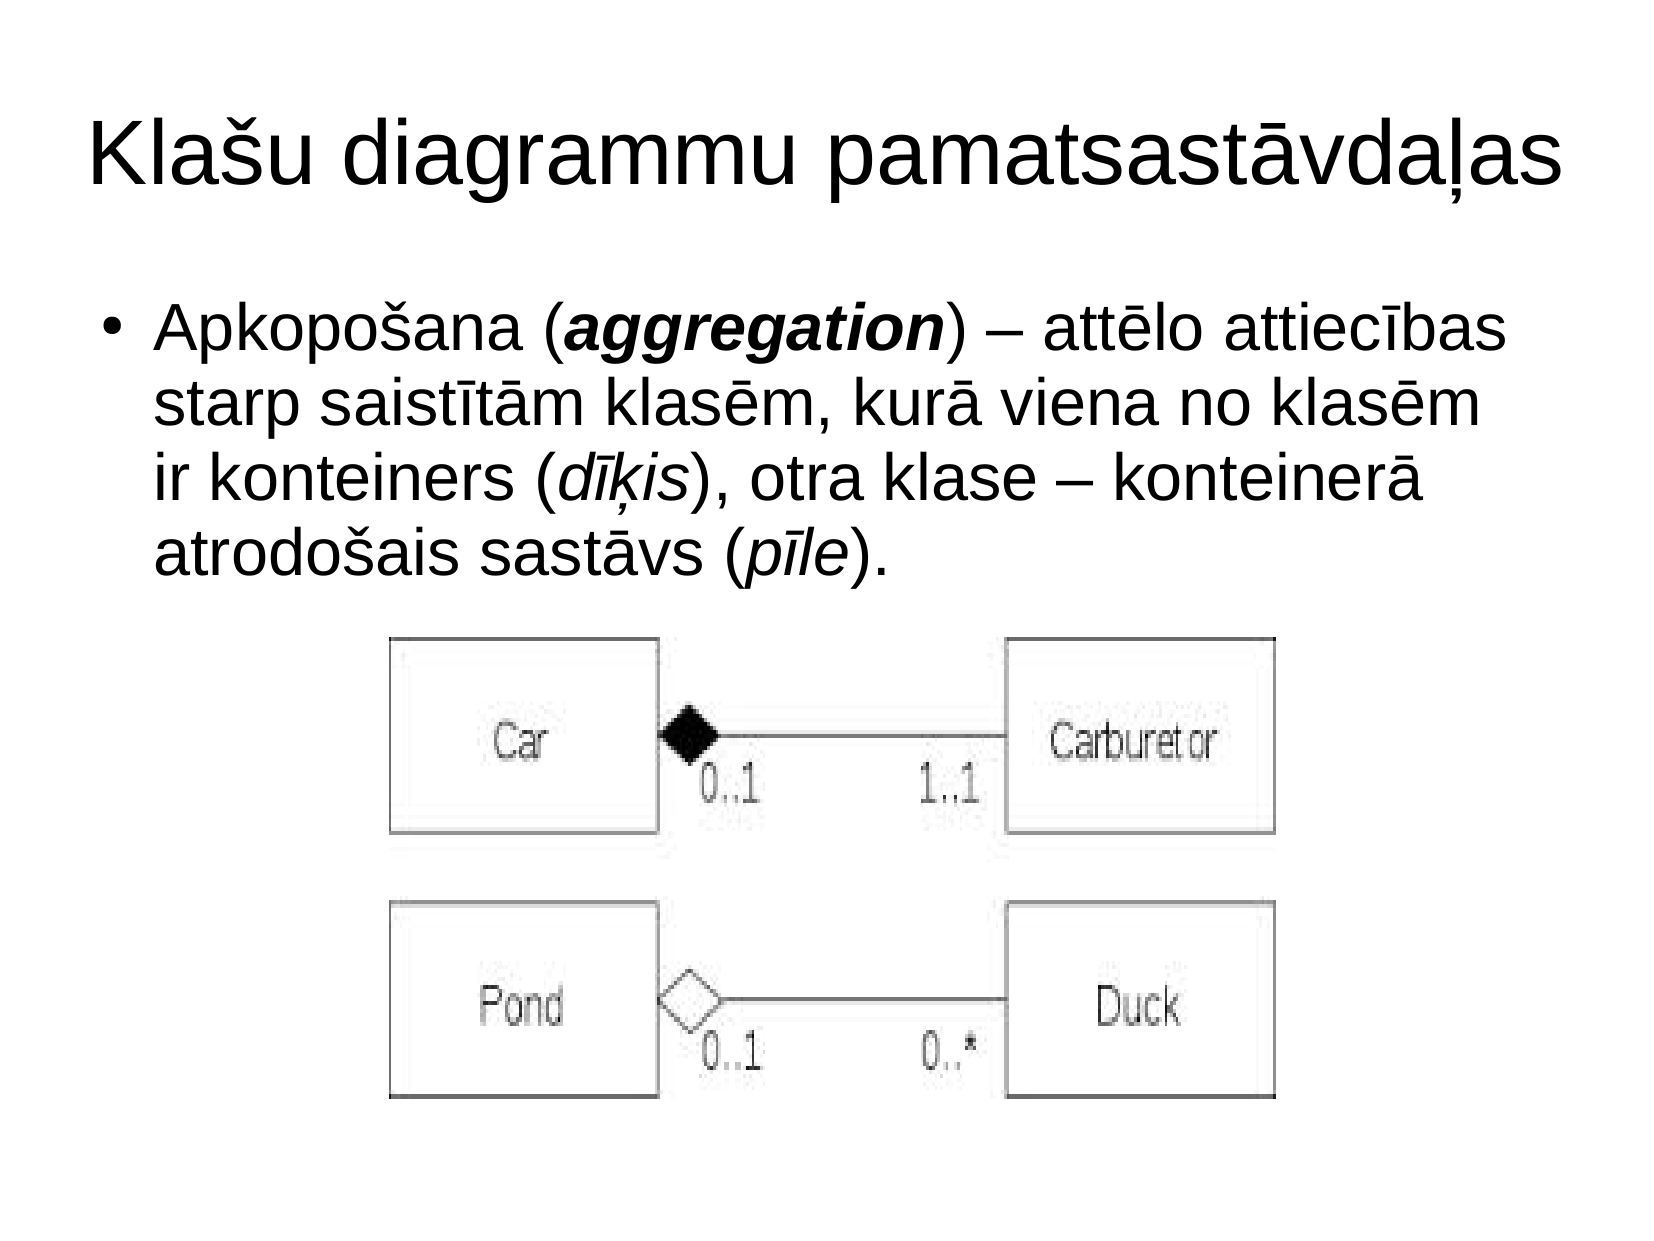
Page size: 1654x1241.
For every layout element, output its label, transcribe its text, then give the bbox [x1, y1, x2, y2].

title Klašu diagrammu pamatsastāvdaļas [82, 49, 1571, 257]
picture [389, 637, 1276, 1099]
list Apkopošana (aggregation) – attēlo attiecības starp saistītām klasēm, kurā viena no klasēm ir konteiners (dīķis), otra klase – konteinerā atrodošais sastāvs (pīle). [82, 290, 1538, 1010]
